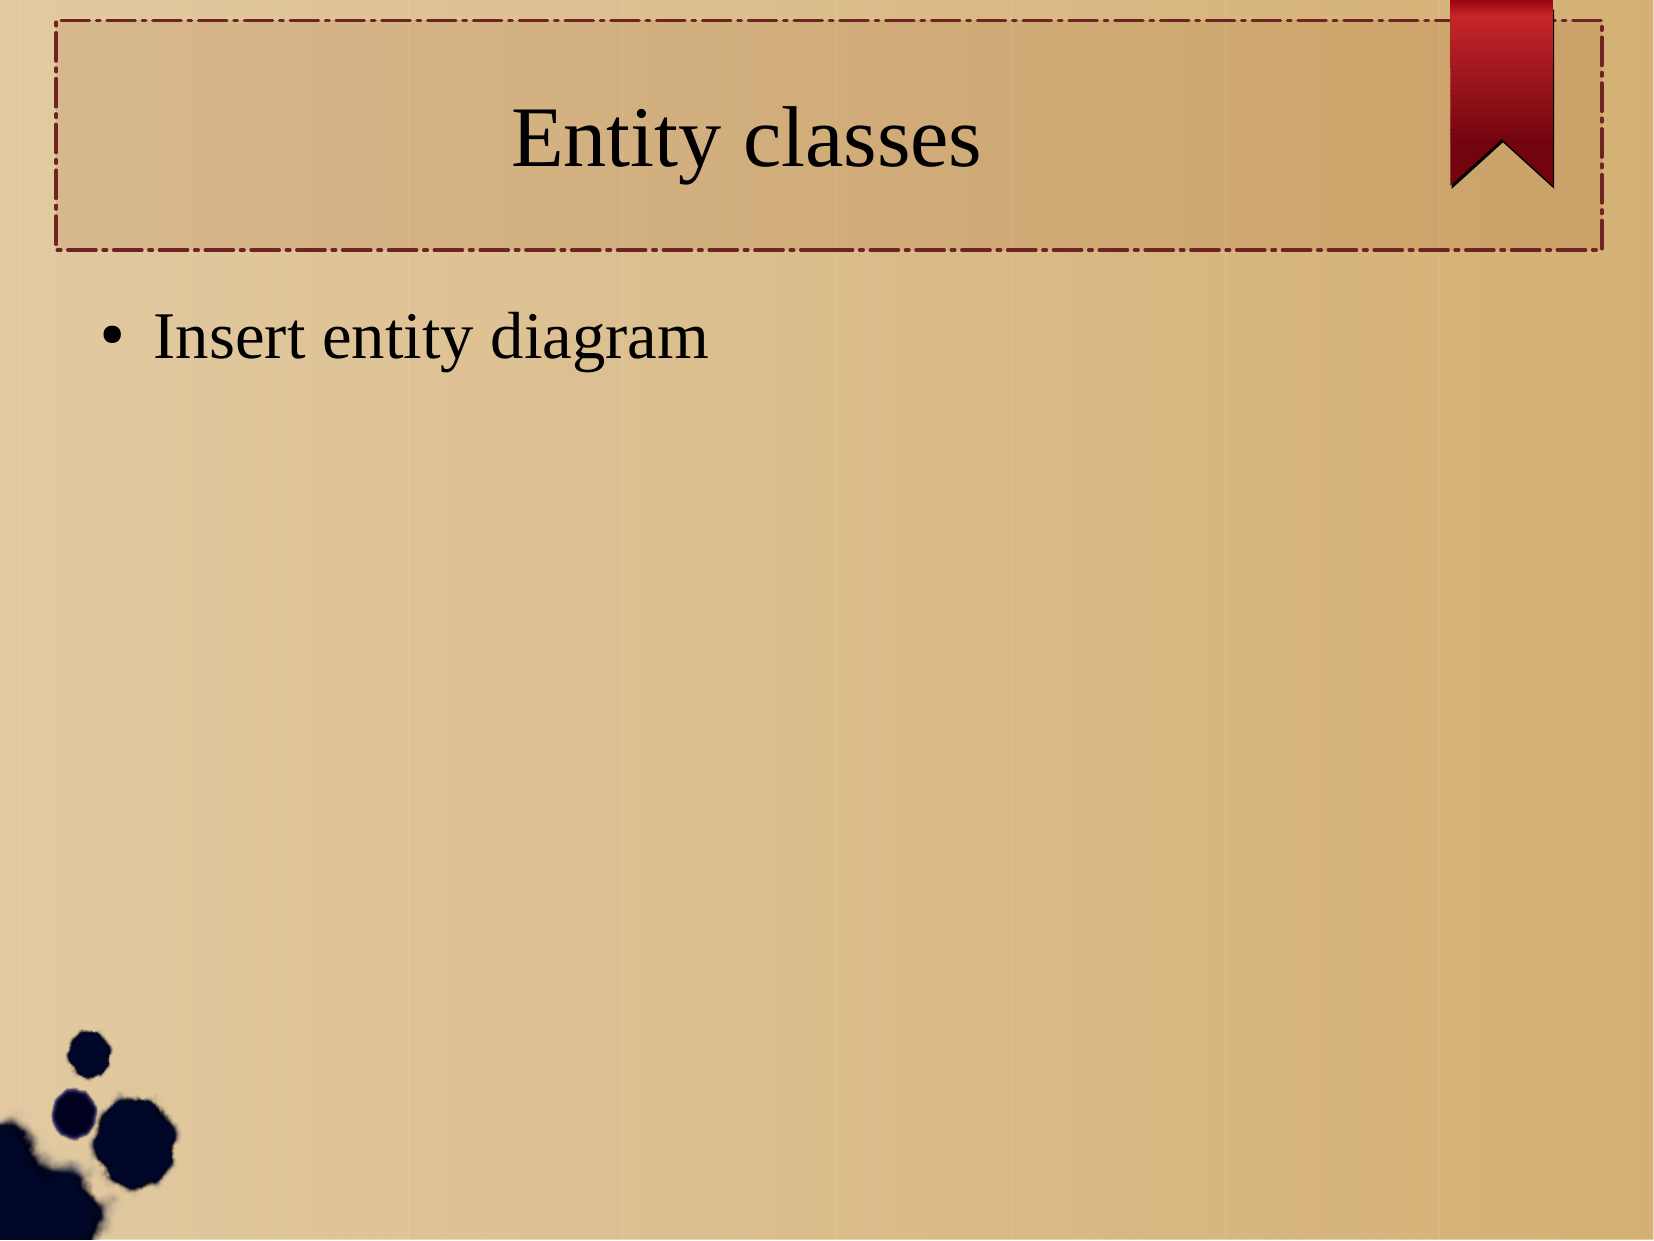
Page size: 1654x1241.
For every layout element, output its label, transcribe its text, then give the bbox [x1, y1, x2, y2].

list Insert entity diagram [82, 299, 1571, 1019]
title Entity classes [82, 47, 1412, 229]
